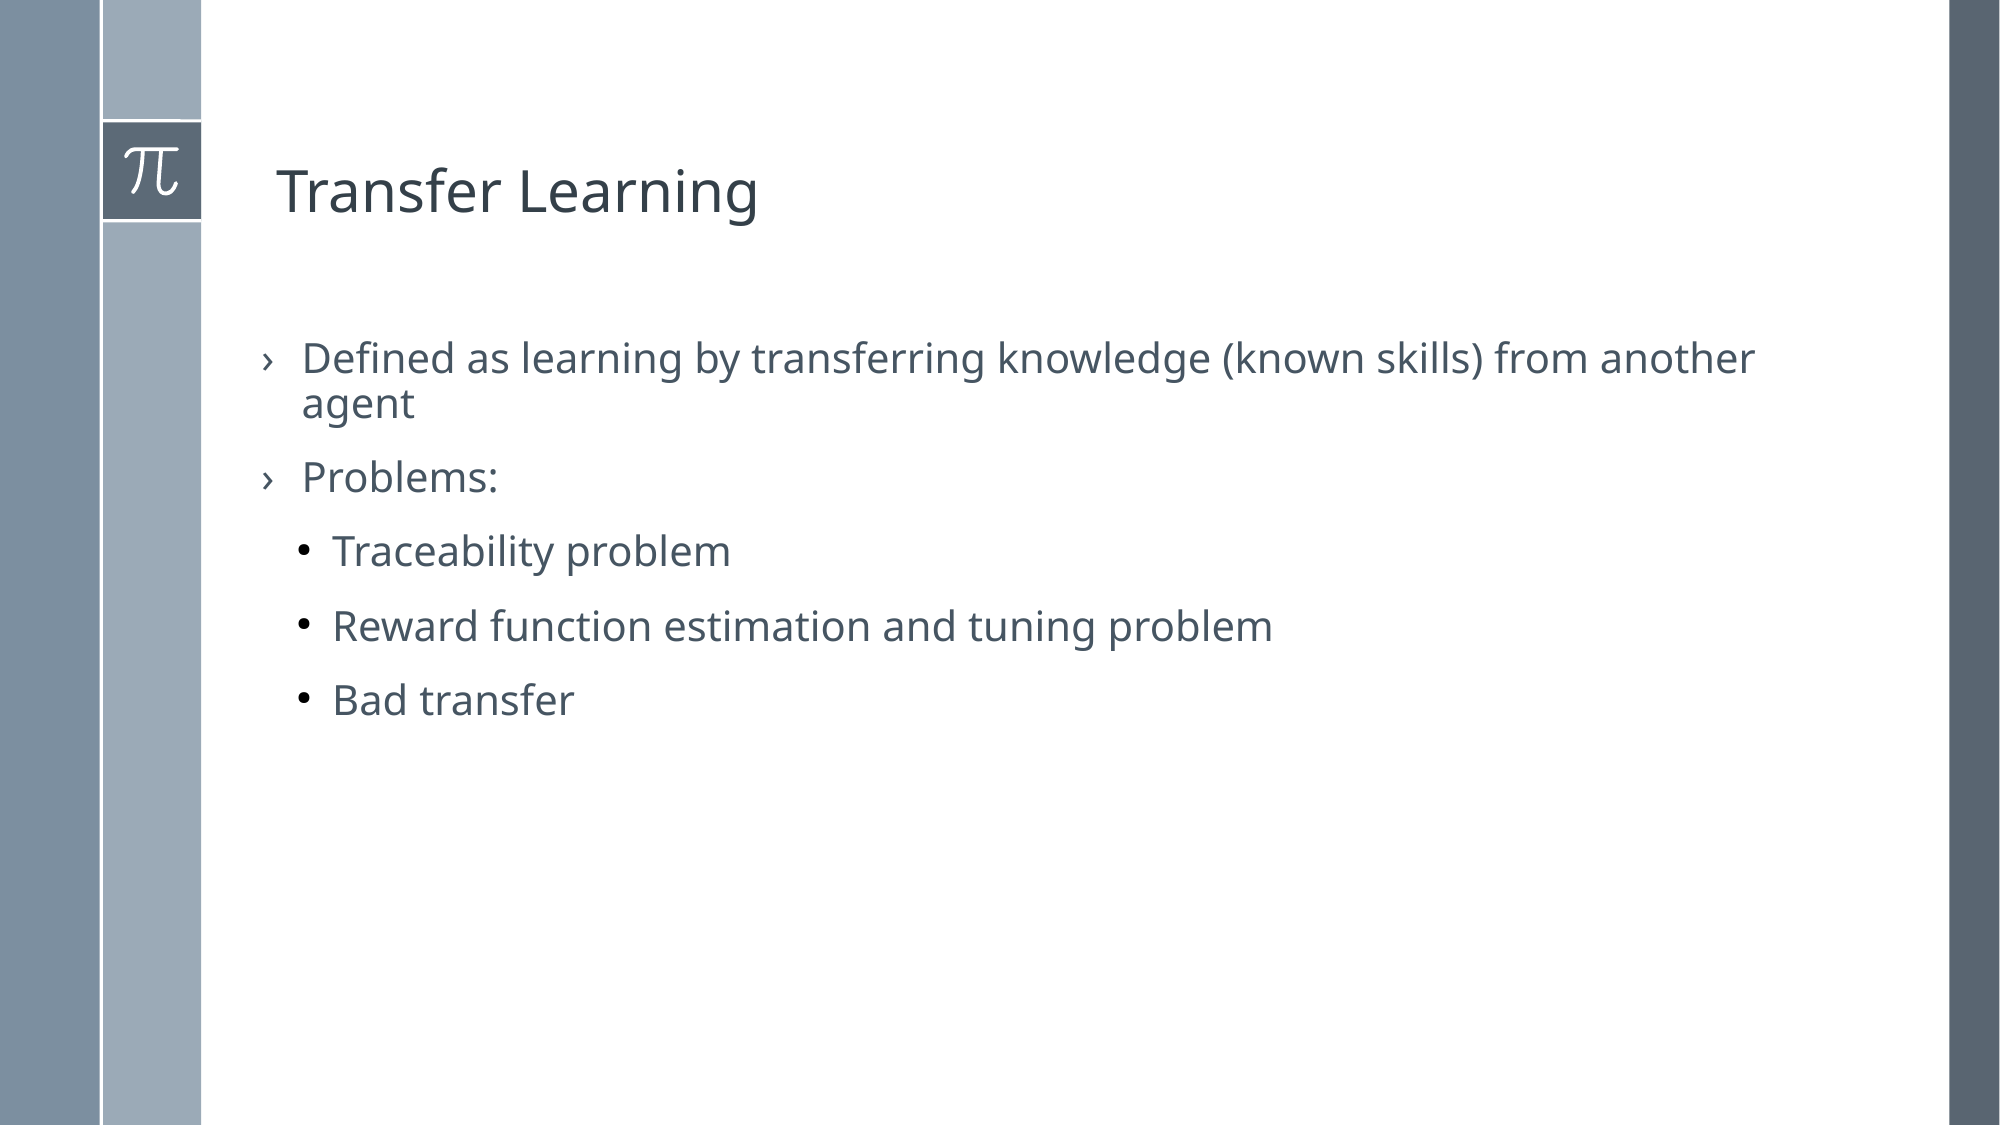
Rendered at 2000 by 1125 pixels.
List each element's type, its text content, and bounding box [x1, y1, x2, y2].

text_box Defined as learning by transferring knowledge (known skills) from another agent Problems: Traceability problem Reward function estimation and tuning problem Bad transfer [246, 329, 1830, 1080]
text_box Transfer Learning [261, 29, 1867, 233]
